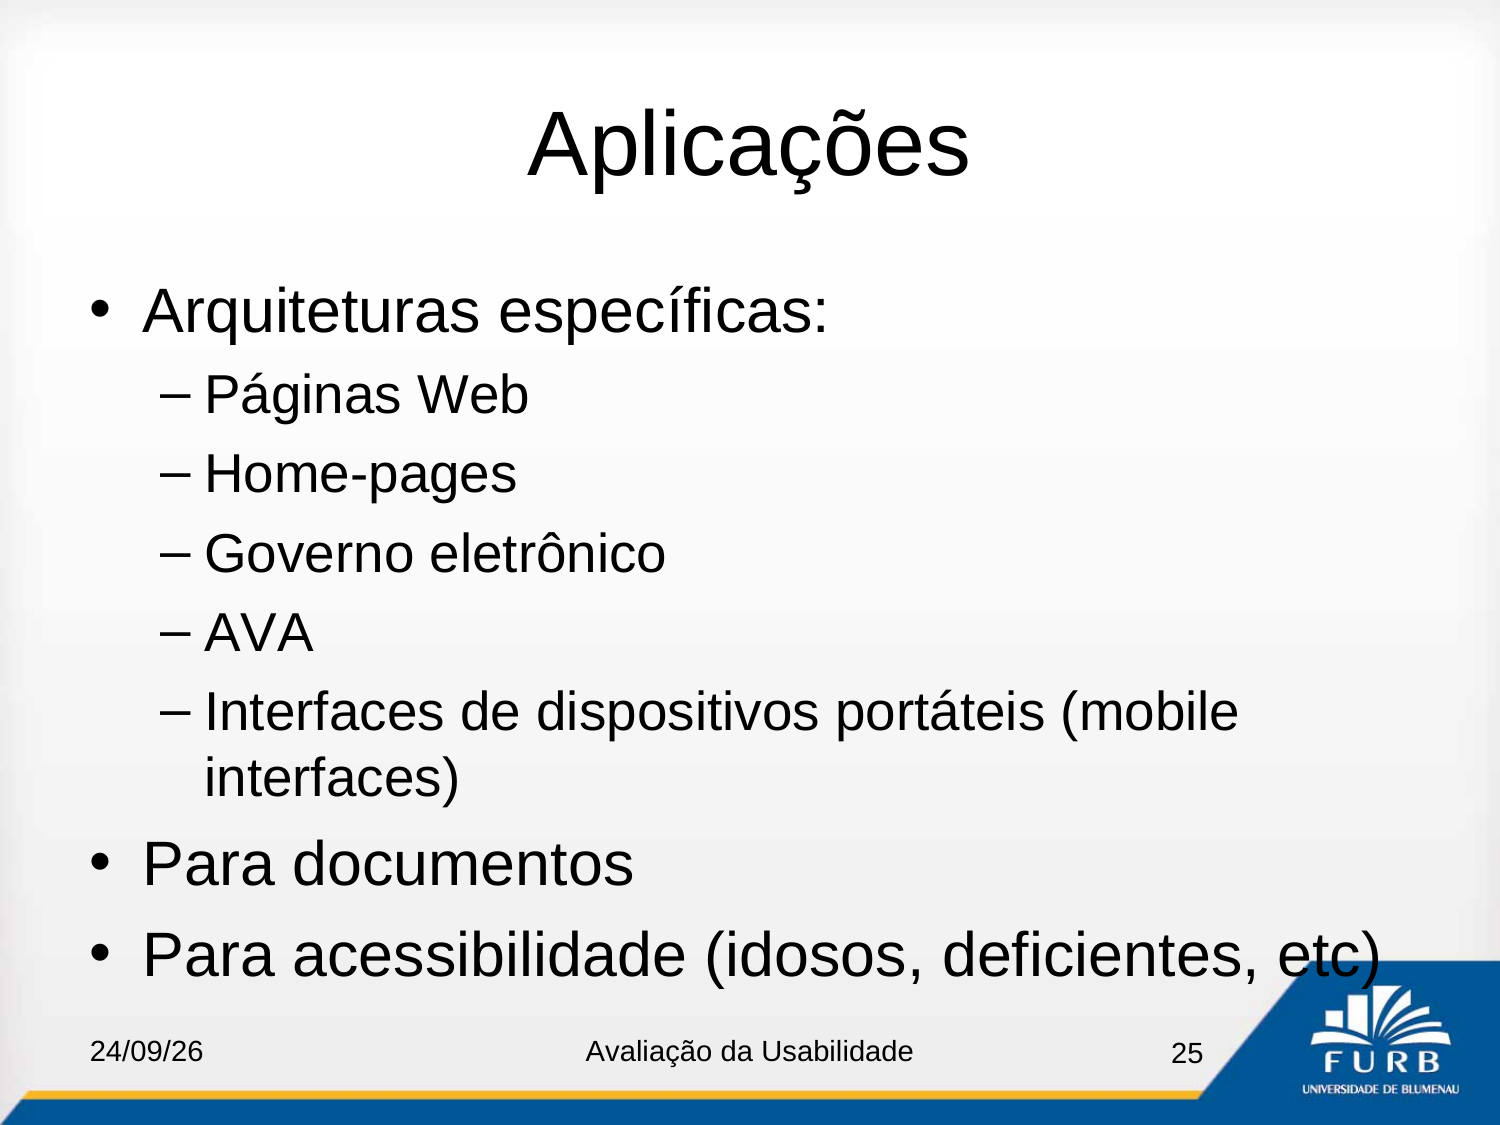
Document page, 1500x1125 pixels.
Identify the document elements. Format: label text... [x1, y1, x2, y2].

list Arquiteturas específicas: Páginas Web Home-pages Governo eletrônico AVA Interfaces de dispositivos portáteis (mobile interfaces) Para documentos Para acessibilidade (idosos, deficientes, etc) [75, 262, 1426, 1005]
title Aplicações [75, 45, 1426, 233]
picture [0, 0, 1500, 1125]
